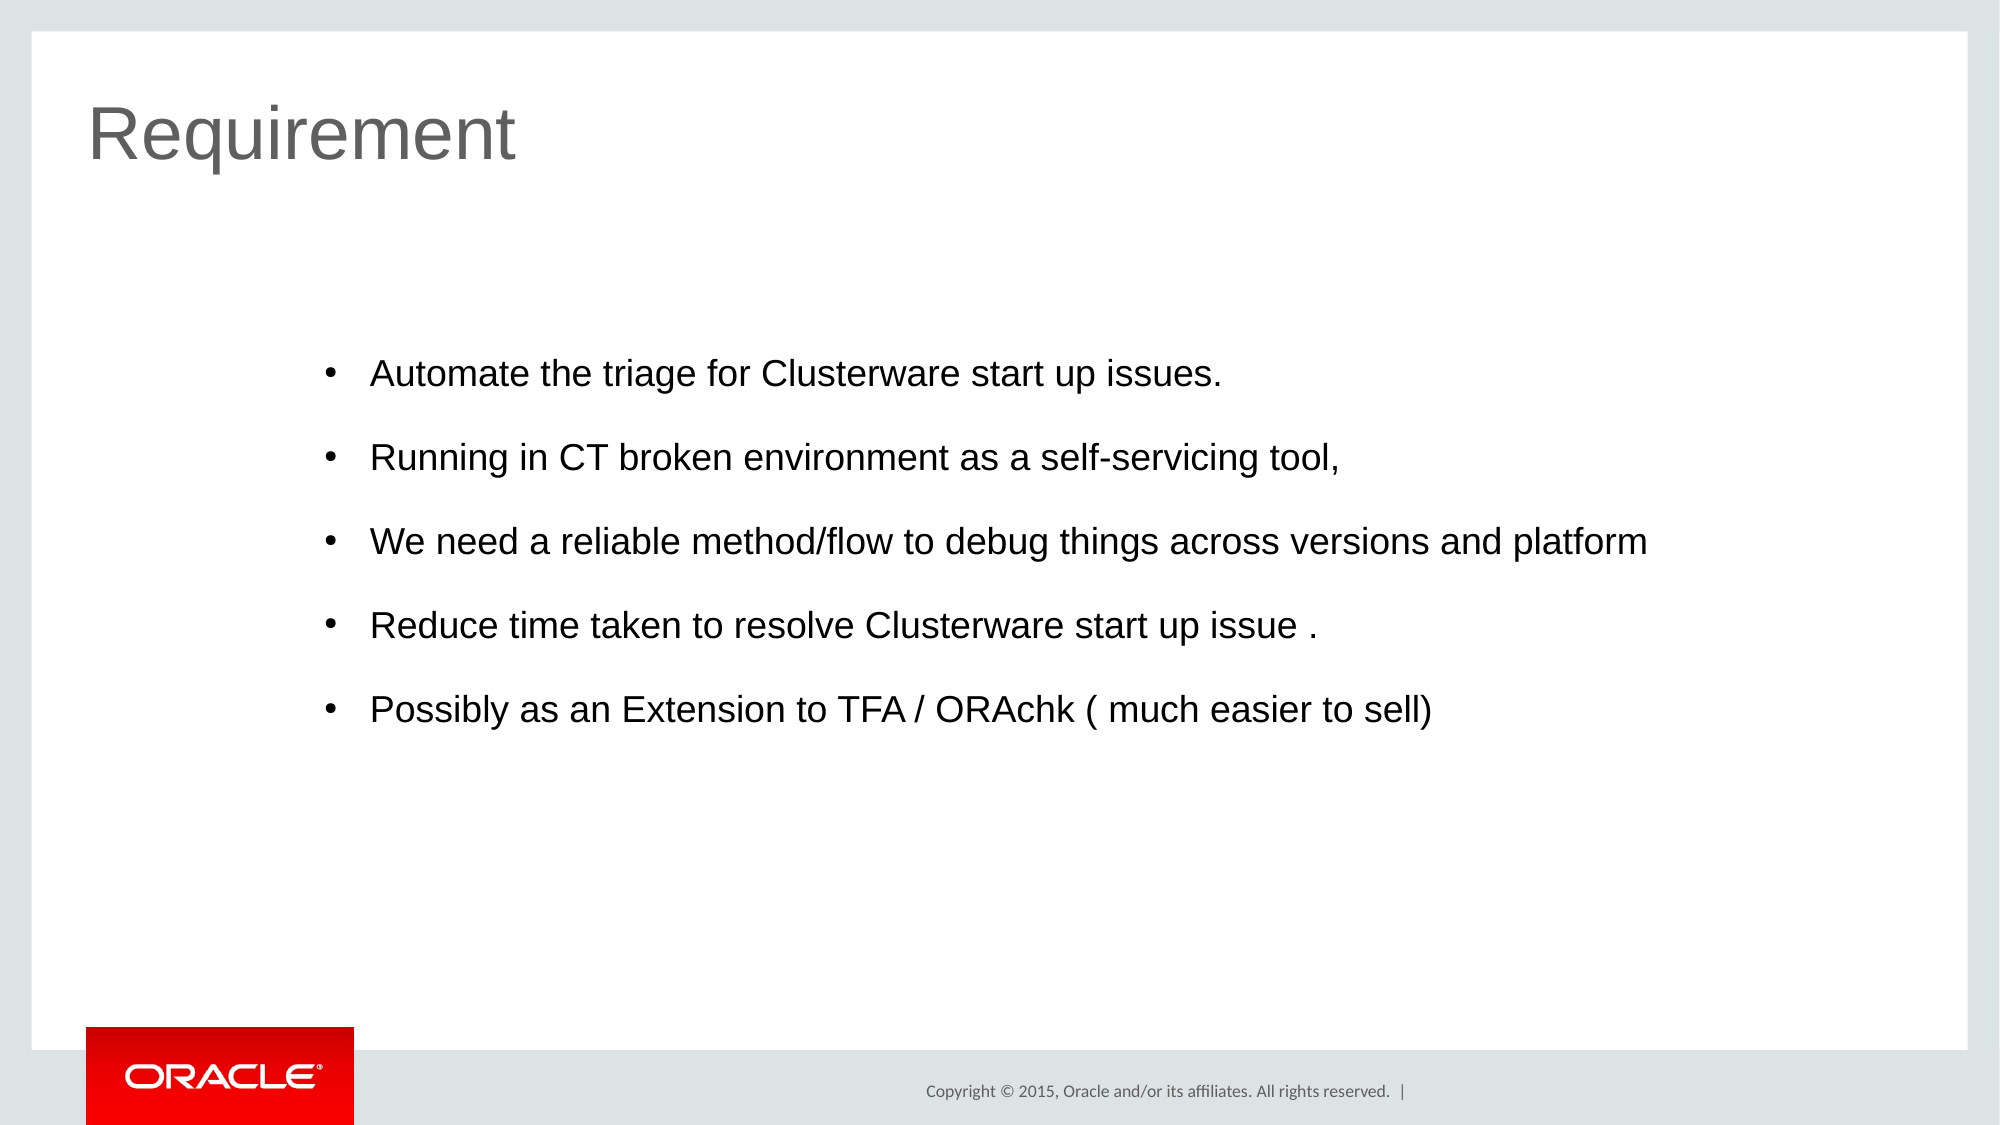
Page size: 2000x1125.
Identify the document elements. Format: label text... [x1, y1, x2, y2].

picture [86, 1027, 354, 1125]
chart [699, 430, 1871, 1056]
title Requirement [87, 66, 1913, 213]
text_box Automate the triage for Clusterware start up issues. Running in CT broken environment as a self-servicing tool, We need a reliable method/flow to debug things across versions and platform Reduce time taken to resolve Clusterware start up issue . Possibly as an Extension to TFA / ORAchk ( much easier to sell) [309, 345, 1831, 1035]
